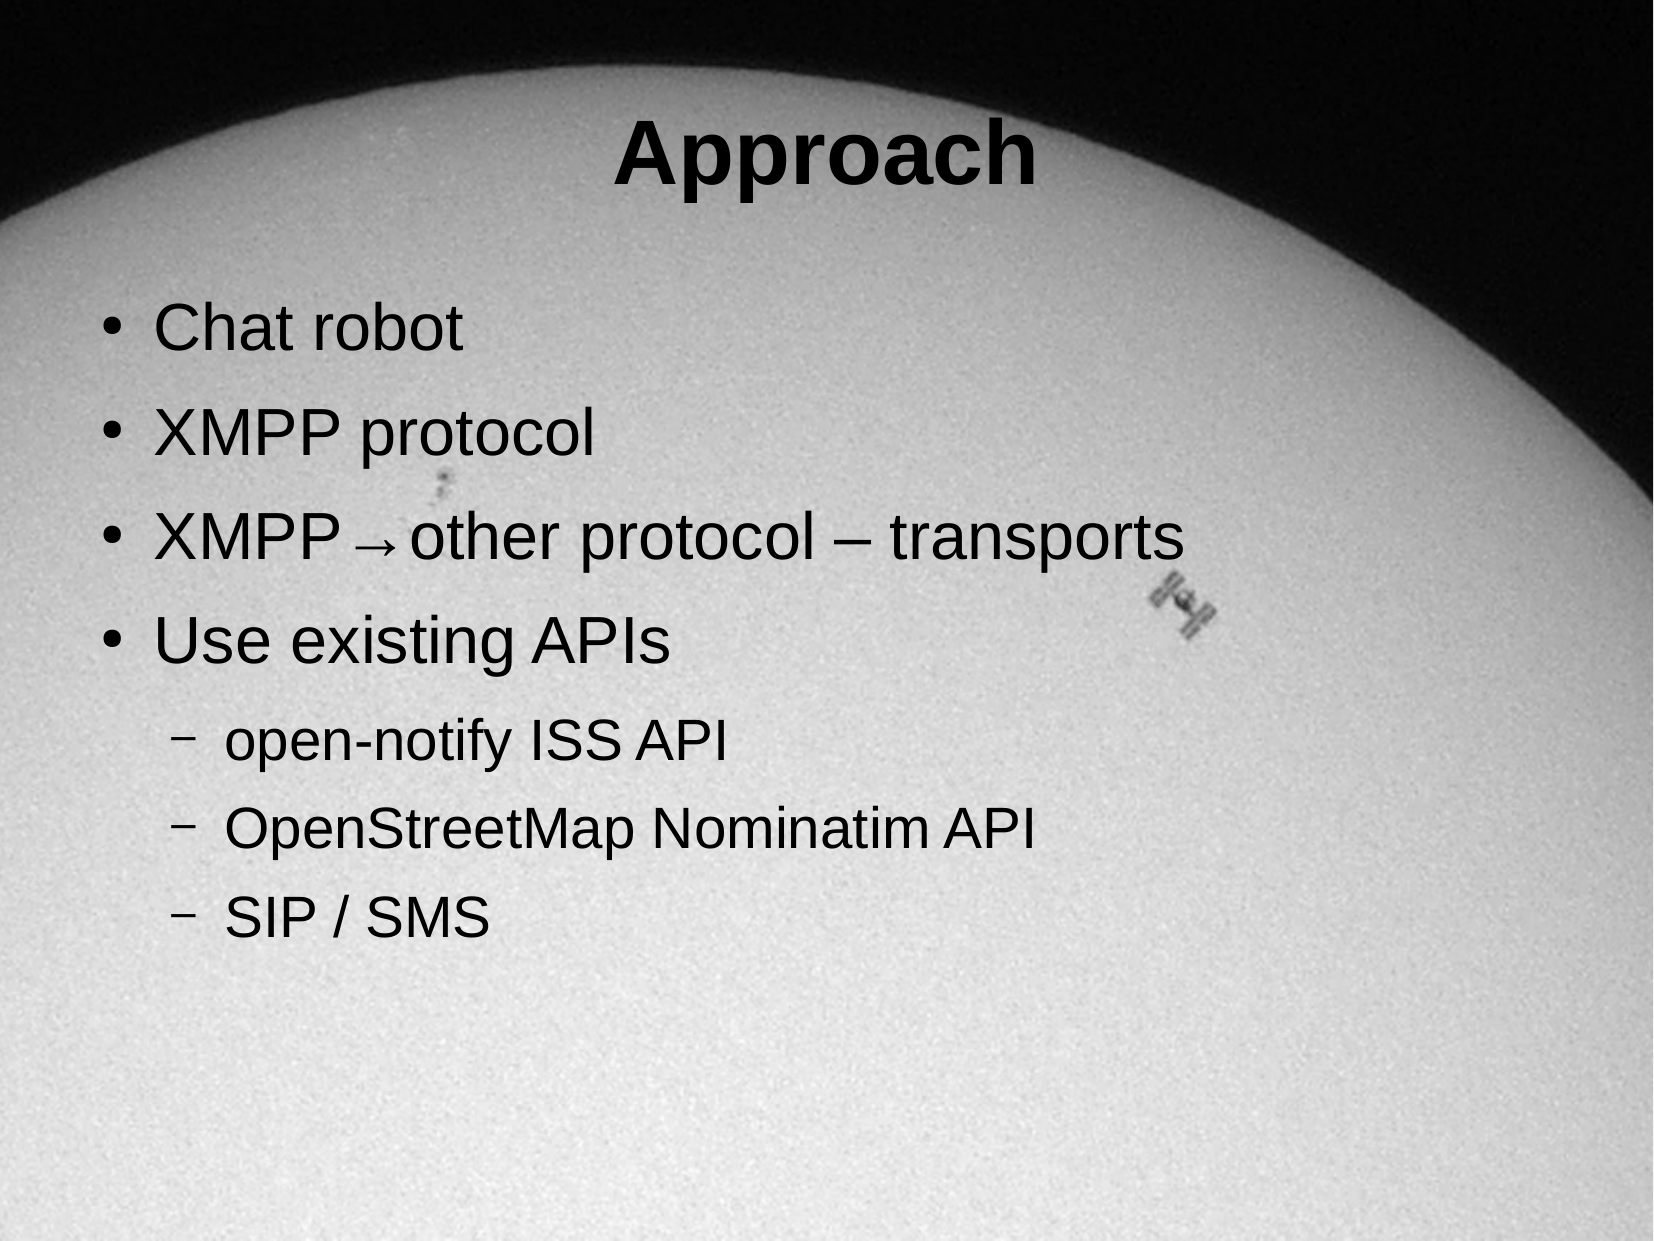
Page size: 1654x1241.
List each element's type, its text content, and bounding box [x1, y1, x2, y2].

list Chat robot XMPP protocol XMPP→other protocol – transports Use existing APIs open-notify ISS API OpenStreetMap Nominatim API SIP / SMS [82, 290, 1538, 1010]
picture [0, 0, 1654, 1241]
title Approach [82, 49, 1571, 257]
